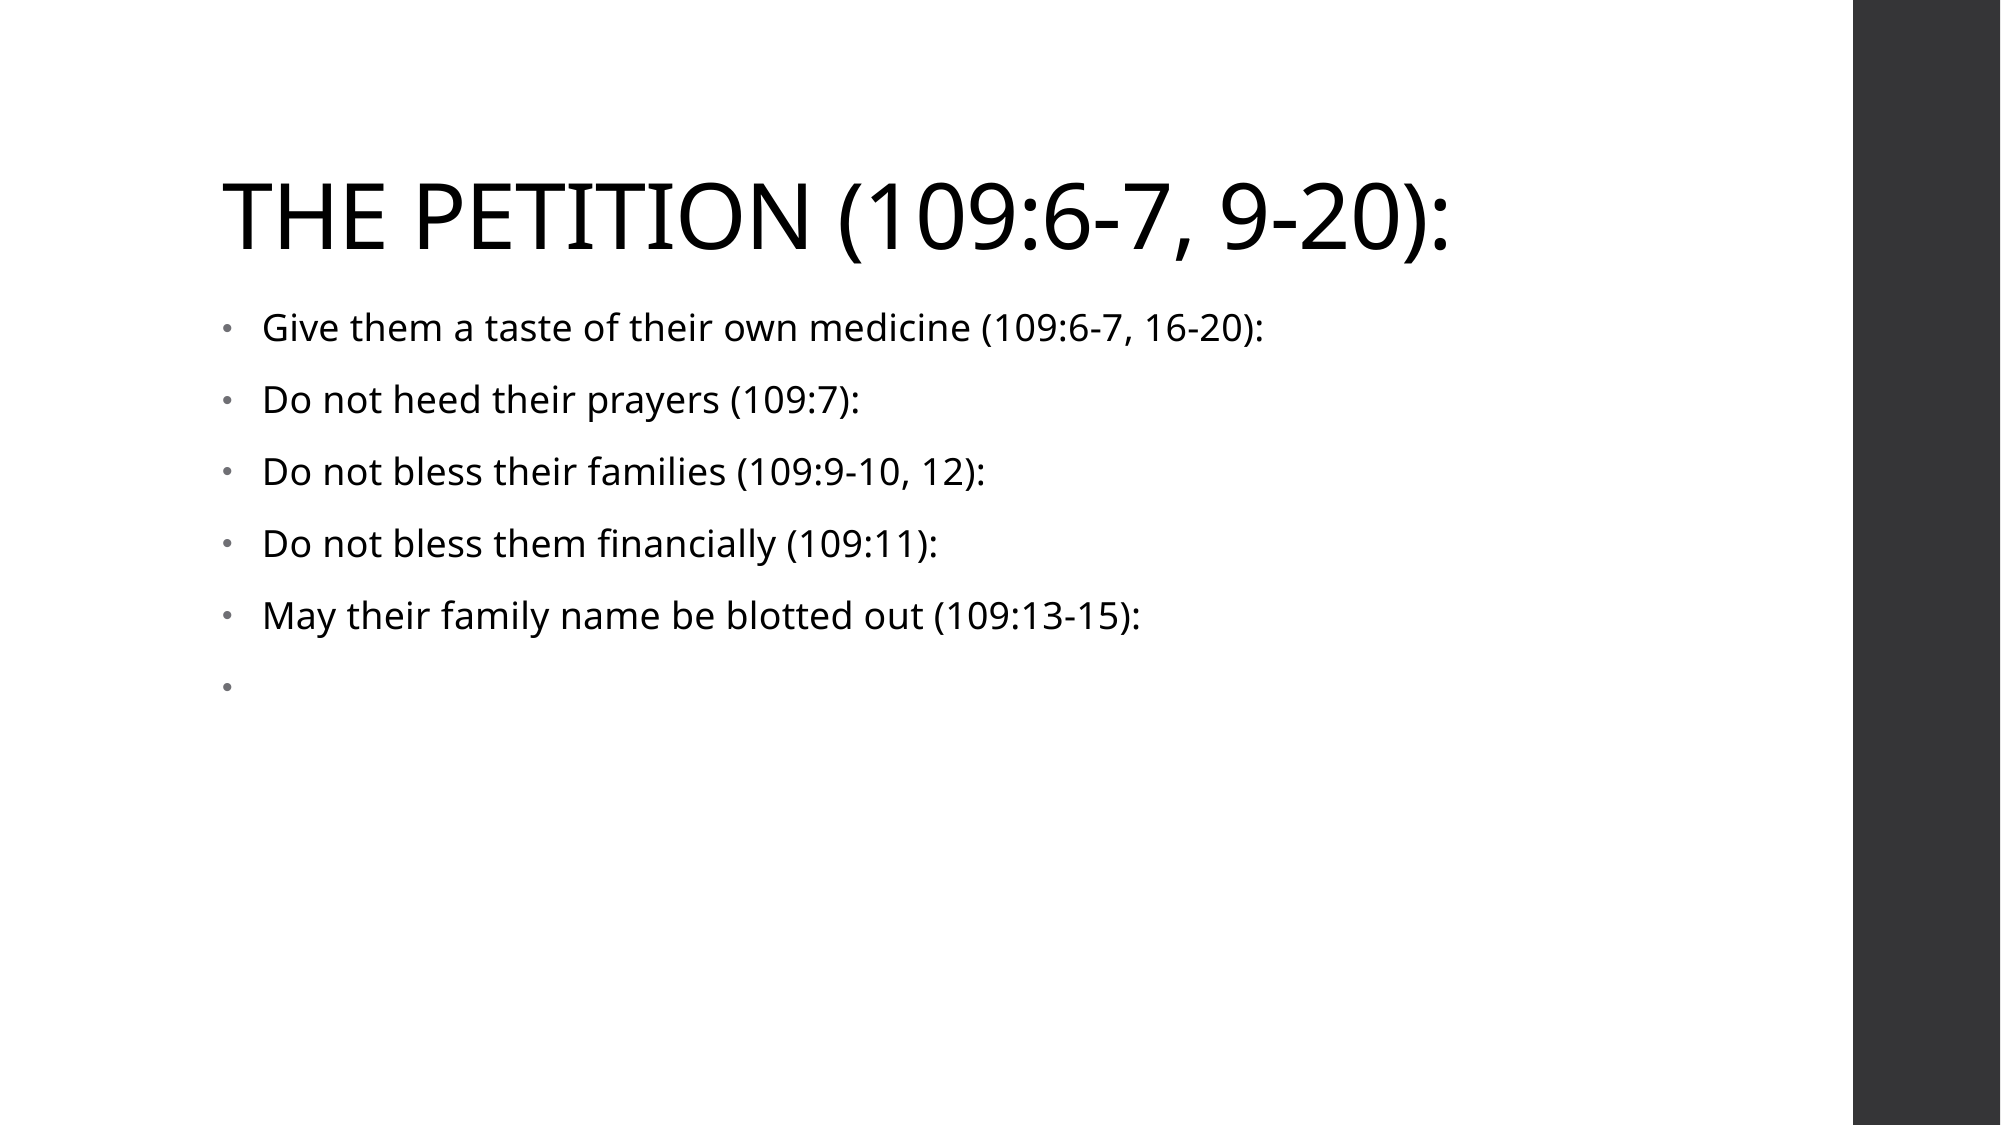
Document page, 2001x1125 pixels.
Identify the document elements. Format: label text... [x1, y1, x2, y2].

title THE PETITION (109:6-7, 9-20): [206, 60, 1797, 278]
list Give them a taste of their own medicine (109:6-7, 16-20): Do not heed their prayers (109:7): Do not bless their families (109:9-10, 12): Do not bless them financially (109:11): May their family name be blotted out (109:13-15): [206, 299, 1617, 1014]
